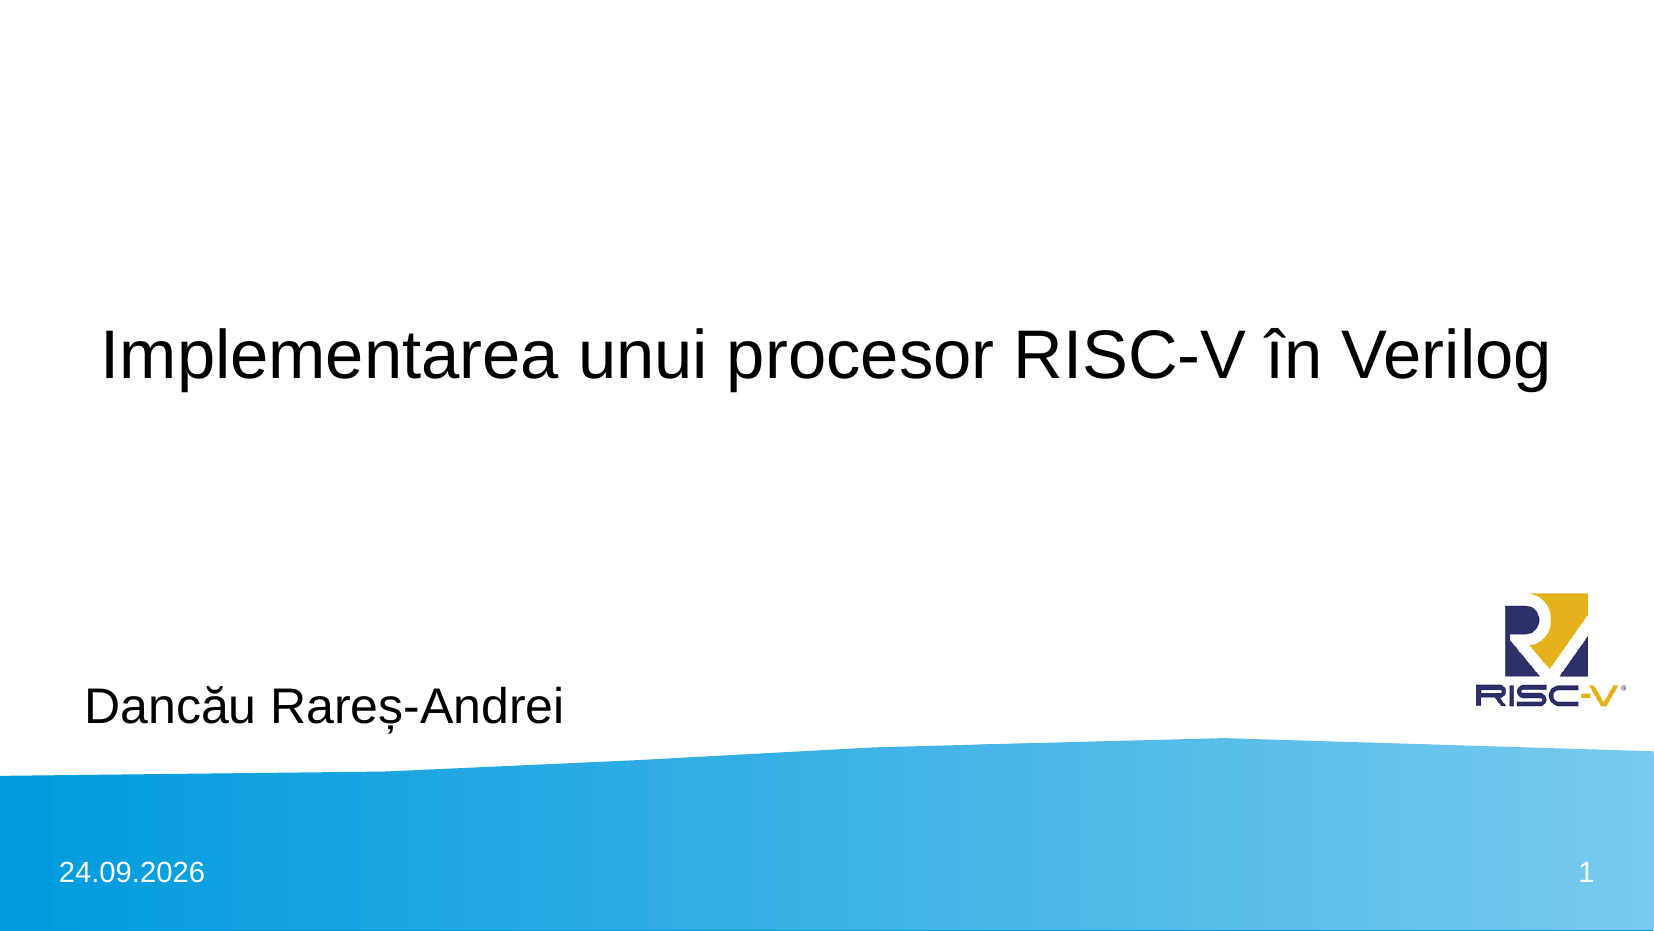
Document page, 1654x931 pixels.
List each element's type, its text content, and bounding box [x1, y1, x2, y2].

text_box Dancău Rareș-Andrei [0, 295, 1063, 931]
picture [1476, 560, 1626, 739]
title Implementarea unui procesor RISC-V în Verilog [88, 265, 1565, 443]
